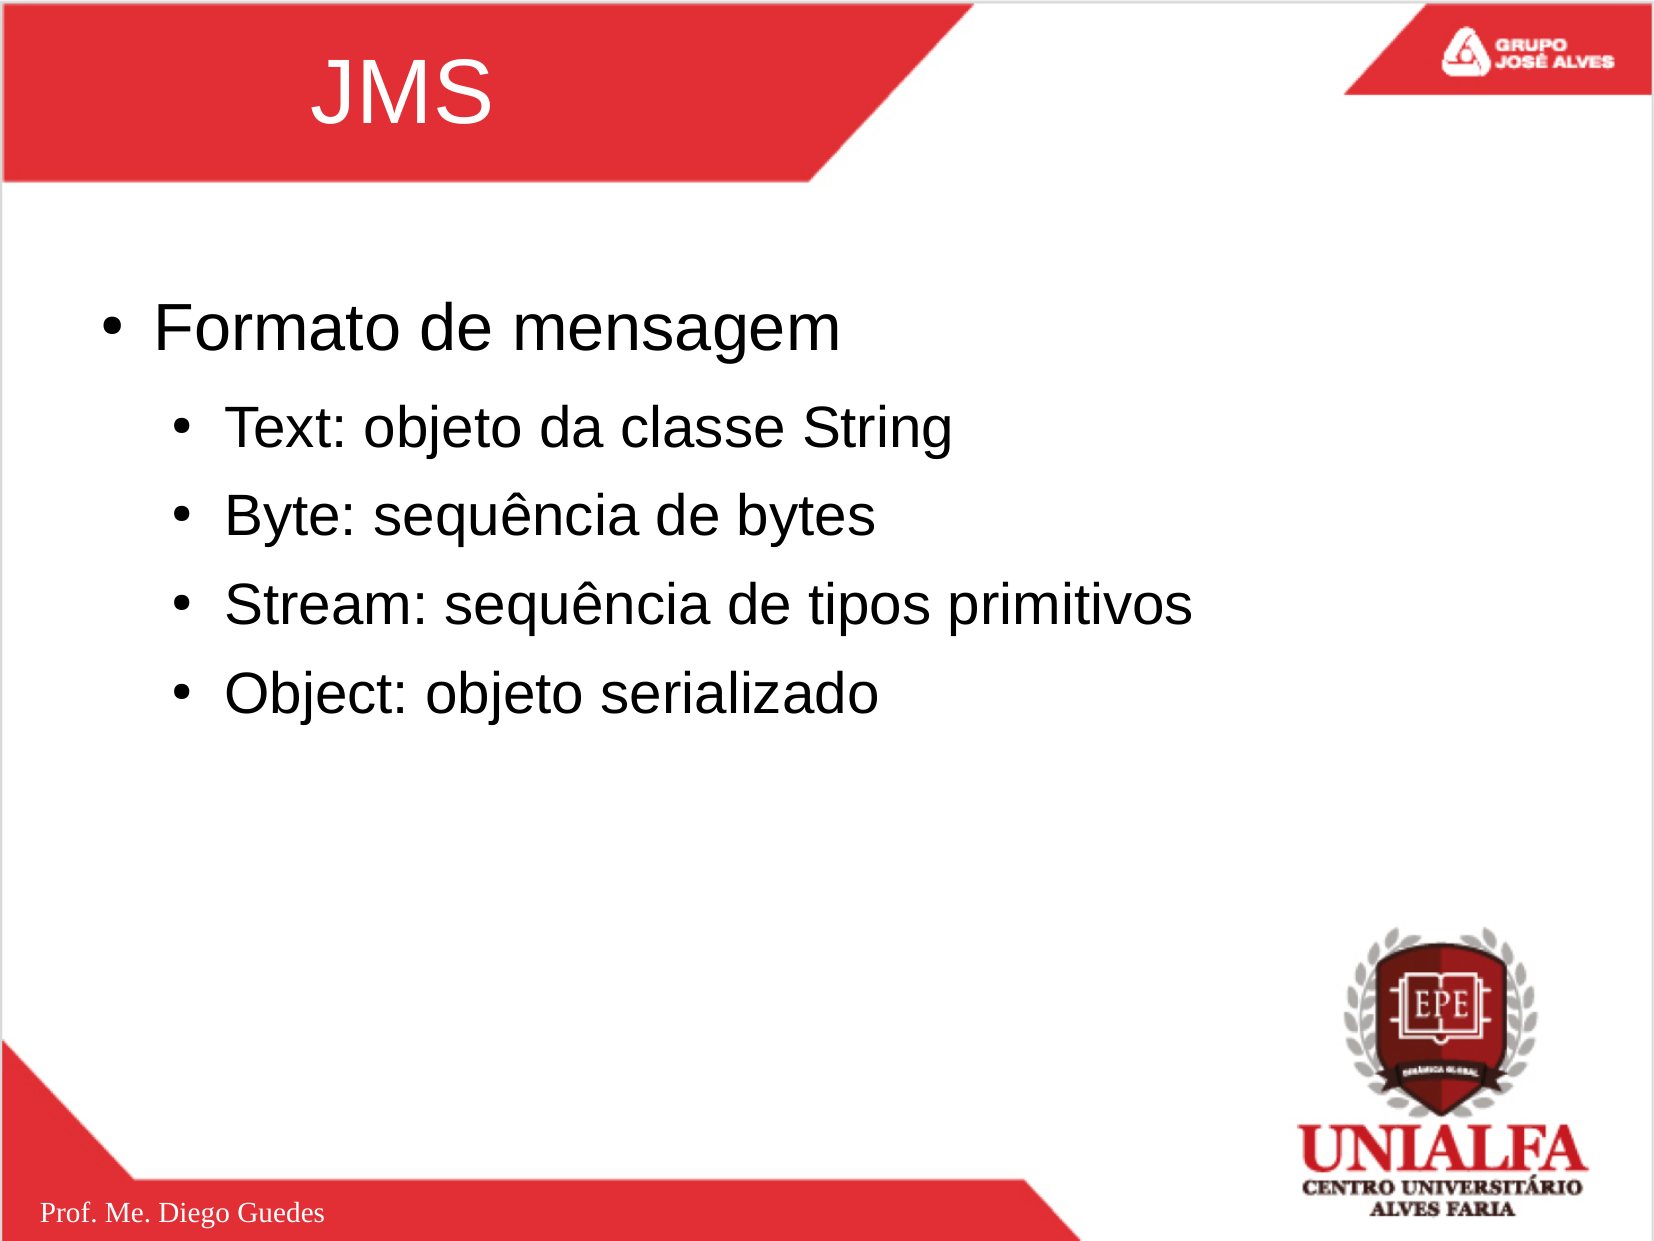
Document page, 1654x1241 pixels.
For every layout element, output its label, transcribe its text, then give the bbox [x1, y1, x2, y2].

list Formato de mensagem Text: objeto da classe String Byte: sequência de bytes Stream: sequência de tipos primitivos Object: objeto serializado [82, 290, 1571, 1109]
title JMS [6, 11, 799, 174]
picture [0, 0, 1654, 1241]
